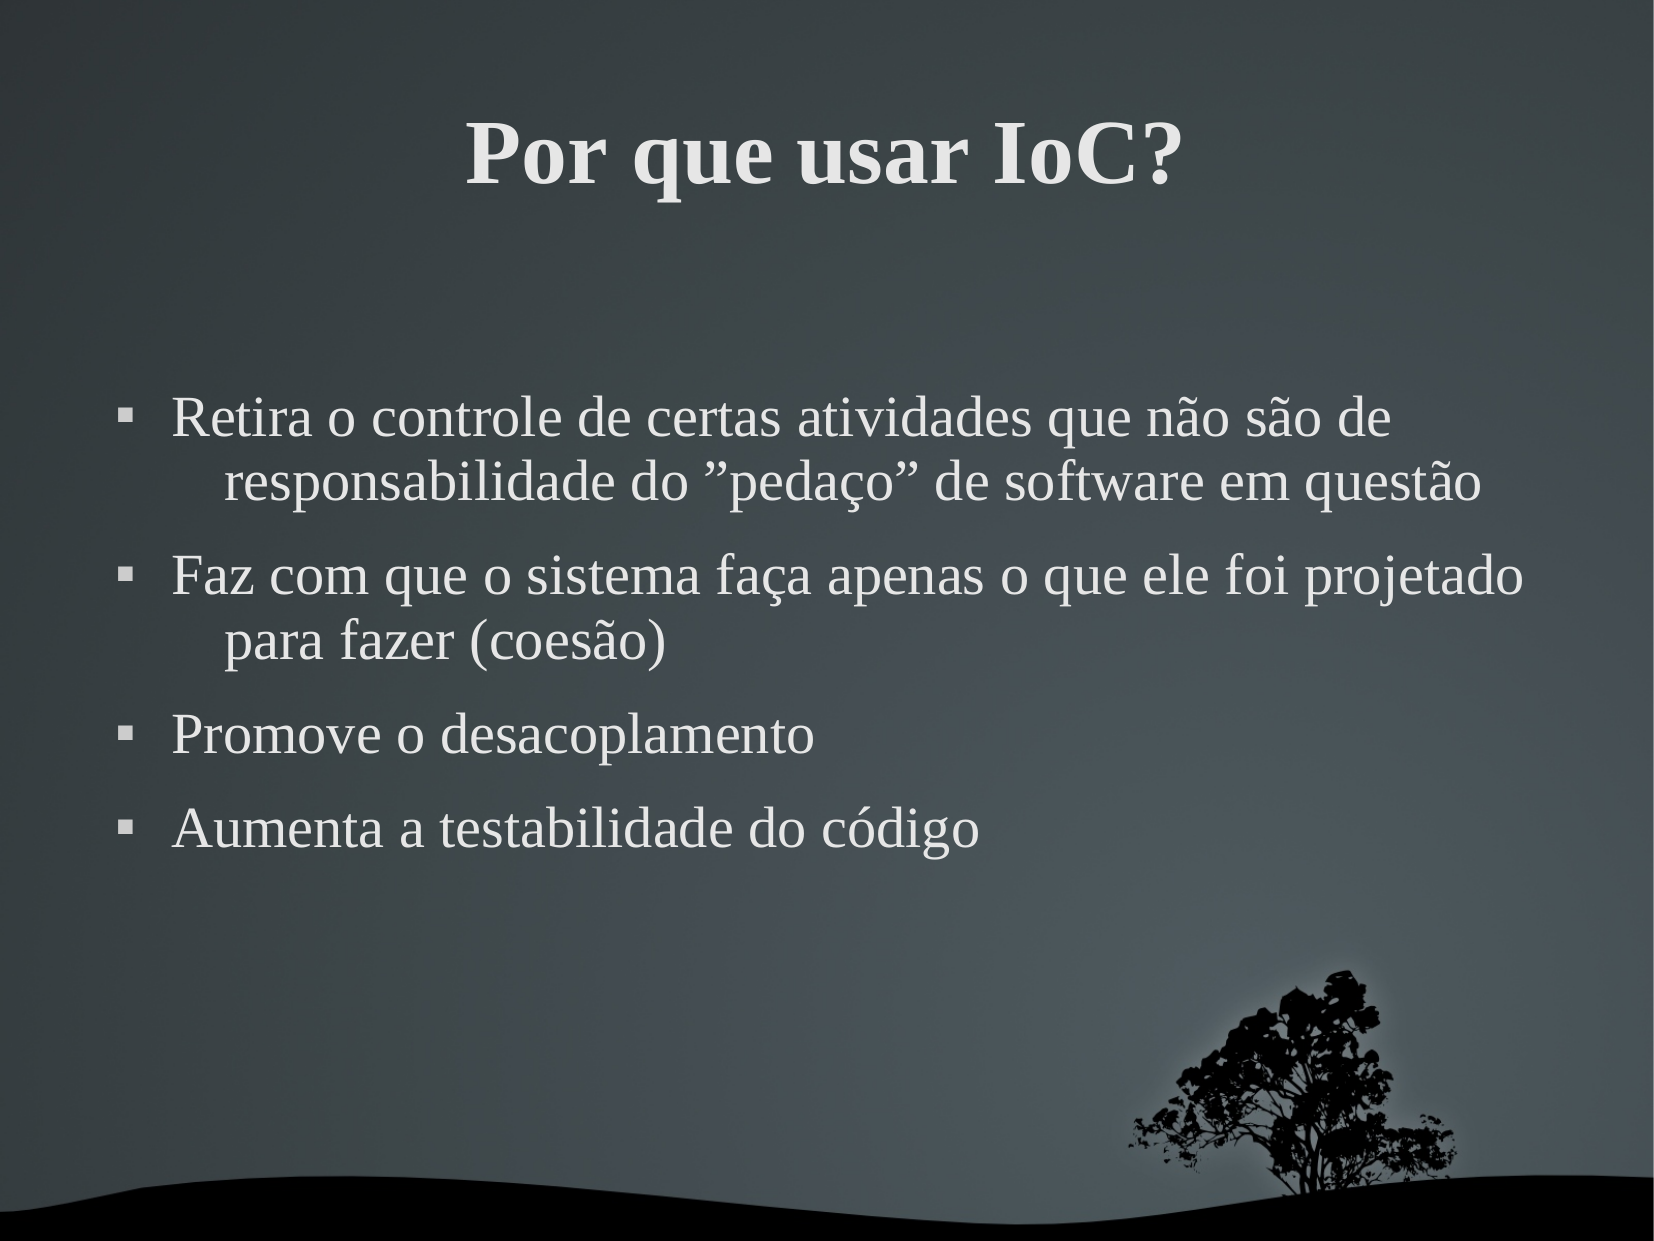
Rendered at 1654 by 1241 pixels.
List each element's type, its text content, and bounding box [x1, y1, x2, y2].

picture [0, 0, 1654, 1241]
list Retira o controle de certas atividades que não são de responsabilidade do ”pedaço” de software em questão Faz com que o sistema faça apenas o que ele foi projetado para fazer (coesão) Promove o desacoplamento Aumenta a testabilidade do código [82, 290, 1571, 1094]
title Por que usar IoC? [82, 56, 1571, 250]
